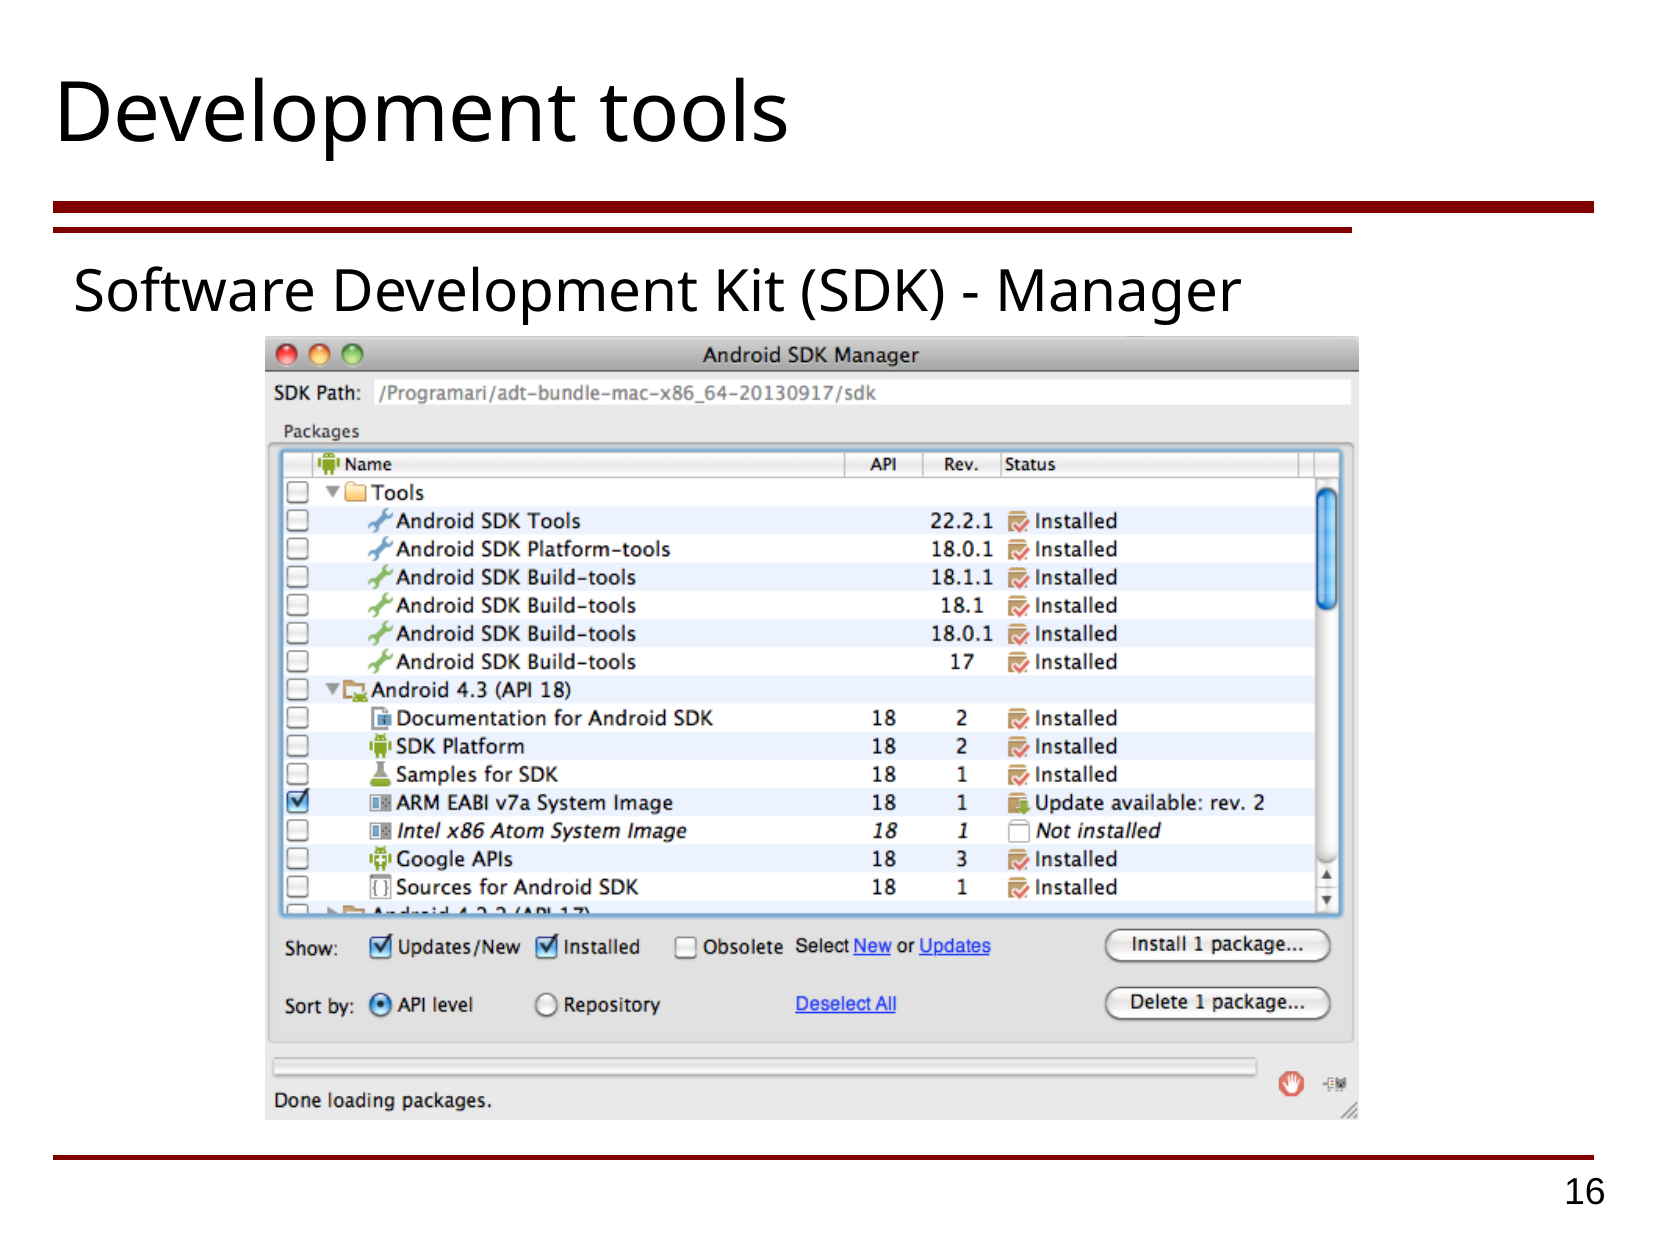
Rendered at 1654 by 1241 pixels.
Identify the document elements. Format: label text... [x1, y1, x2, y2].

text_box Software Development Kit (SDK) - Manager [59, 242, 1221, 335]
subtitle Development tools [53, 48, 1542, 172]
picture [265, 336, 1359, 1120]
text_box <number> [35, 1163, 1654, 1221]
